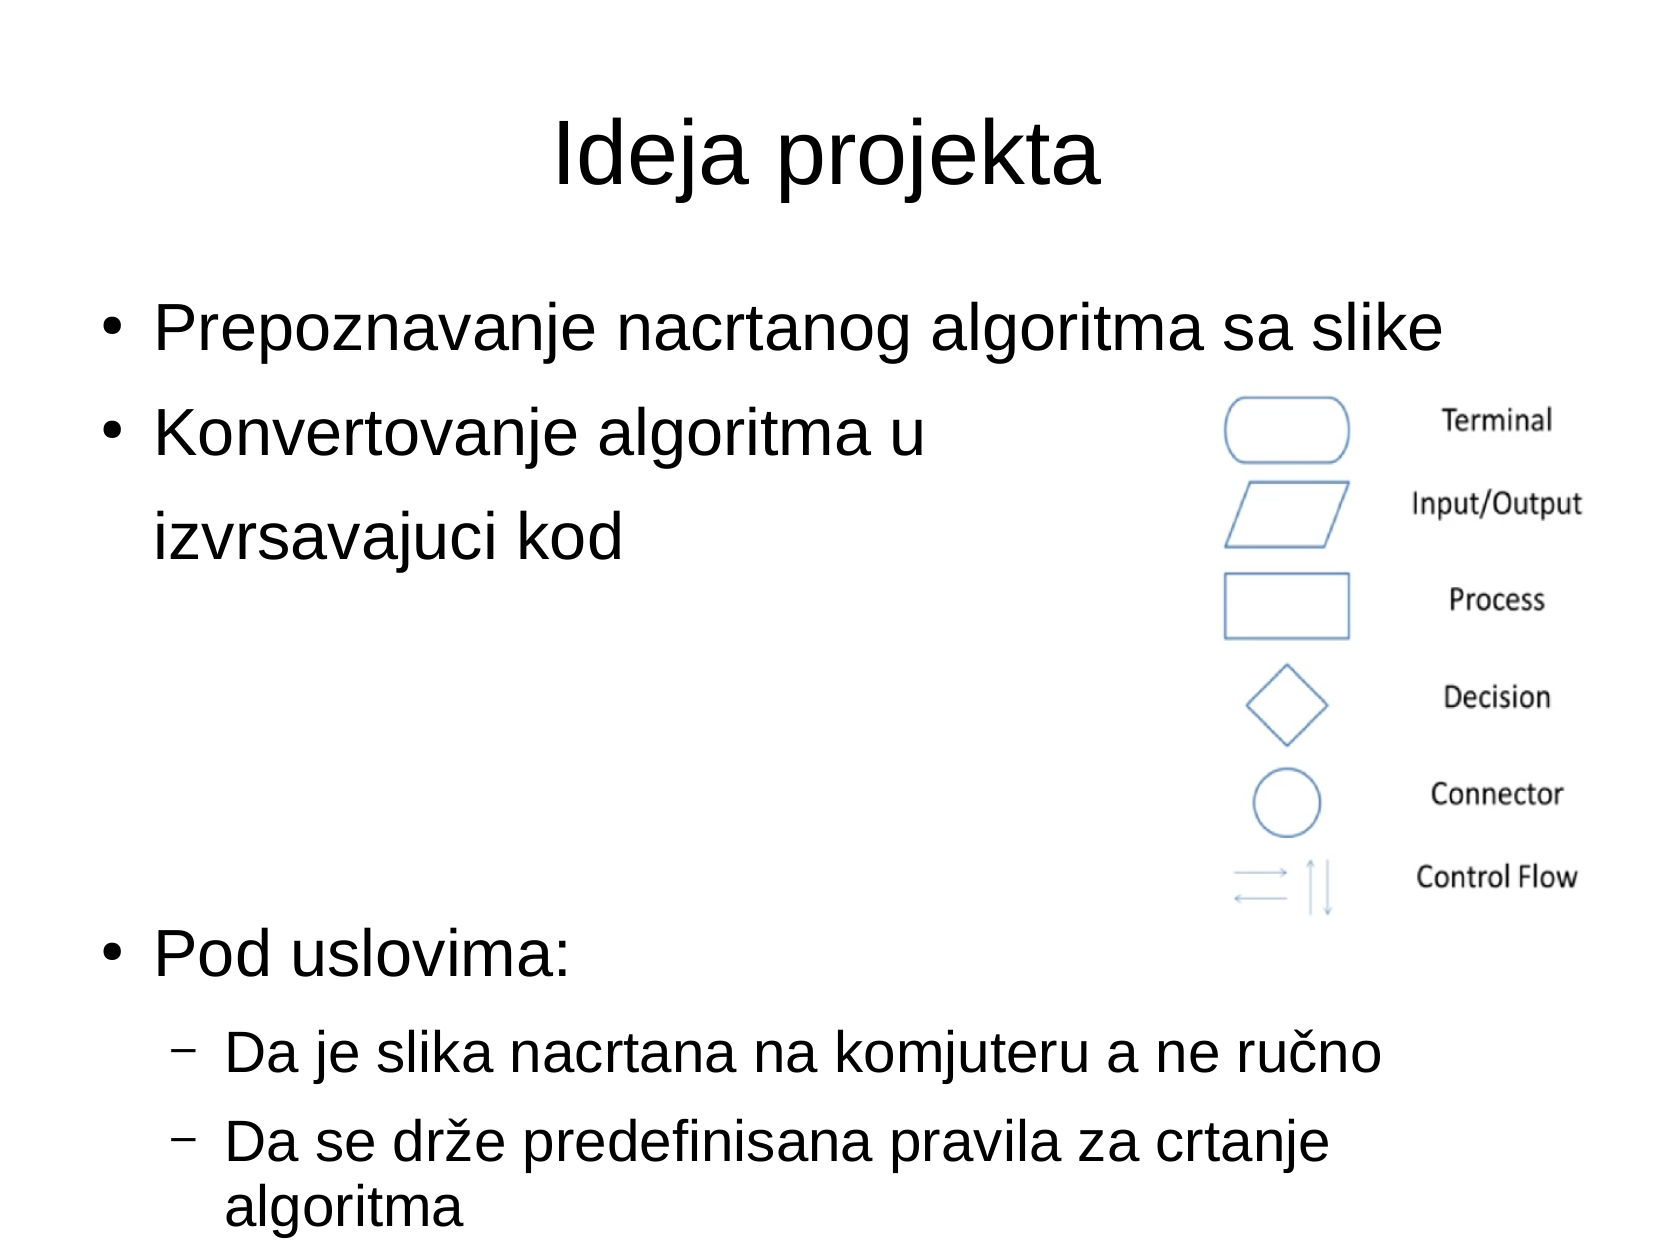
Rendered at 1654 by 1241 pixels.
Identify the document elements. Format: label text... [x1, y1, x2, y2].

title Ideja projekta [82, 49, 1571, 257]
picture [1210, 371, 1609, 950]
list Prepoznavanje nacrtanog algoritma sa slike Konvertovanje algoritma u izvrsavajuci kod Pod uslovima: Da je slika nacrtana na komjuteru a ne ručno Da se drže predefinisana pravila za crtanje algoritma [82, 290, 1571, 1241]
